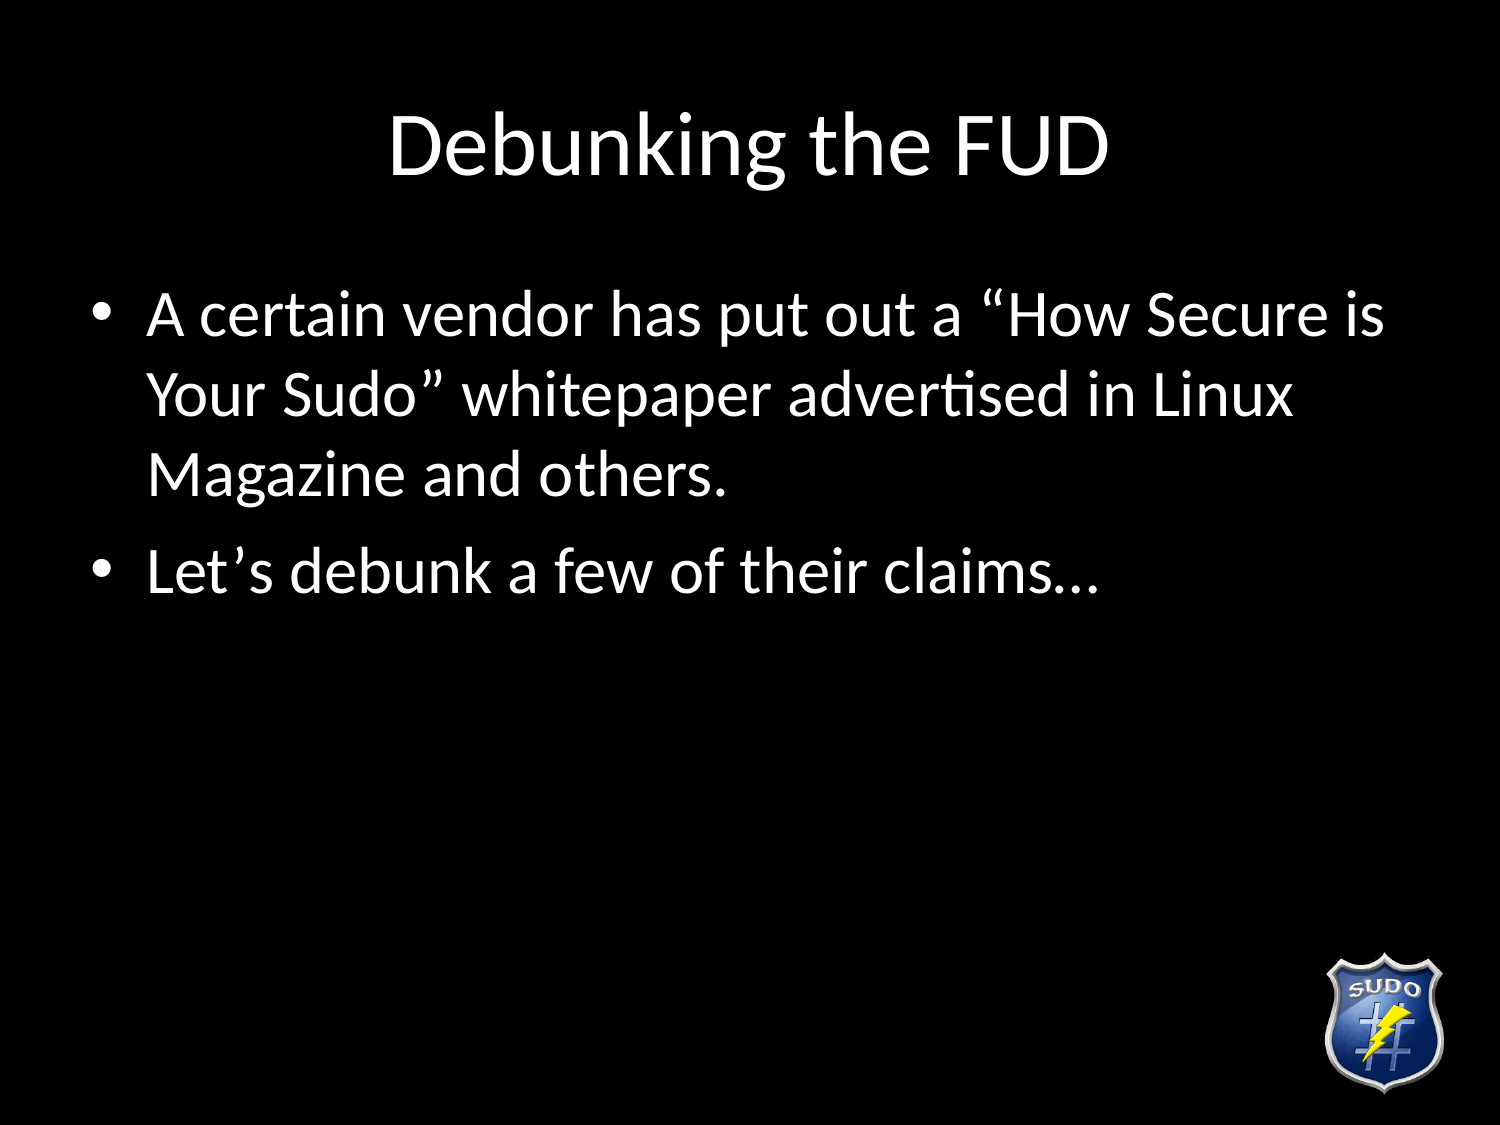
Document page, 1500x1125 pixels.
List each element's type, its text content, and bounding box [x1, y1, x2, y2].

picture [1315, 949, 1453, 1103]
title Debunking the FUD [75, 45, 1426, 233]
list A certain vendor has put out a “How Secure is Your Sudo” whitepaper advertised in Linux Magazine and others. Let’s debunk a few of their claims… [75, 262, 1426, 1005]
